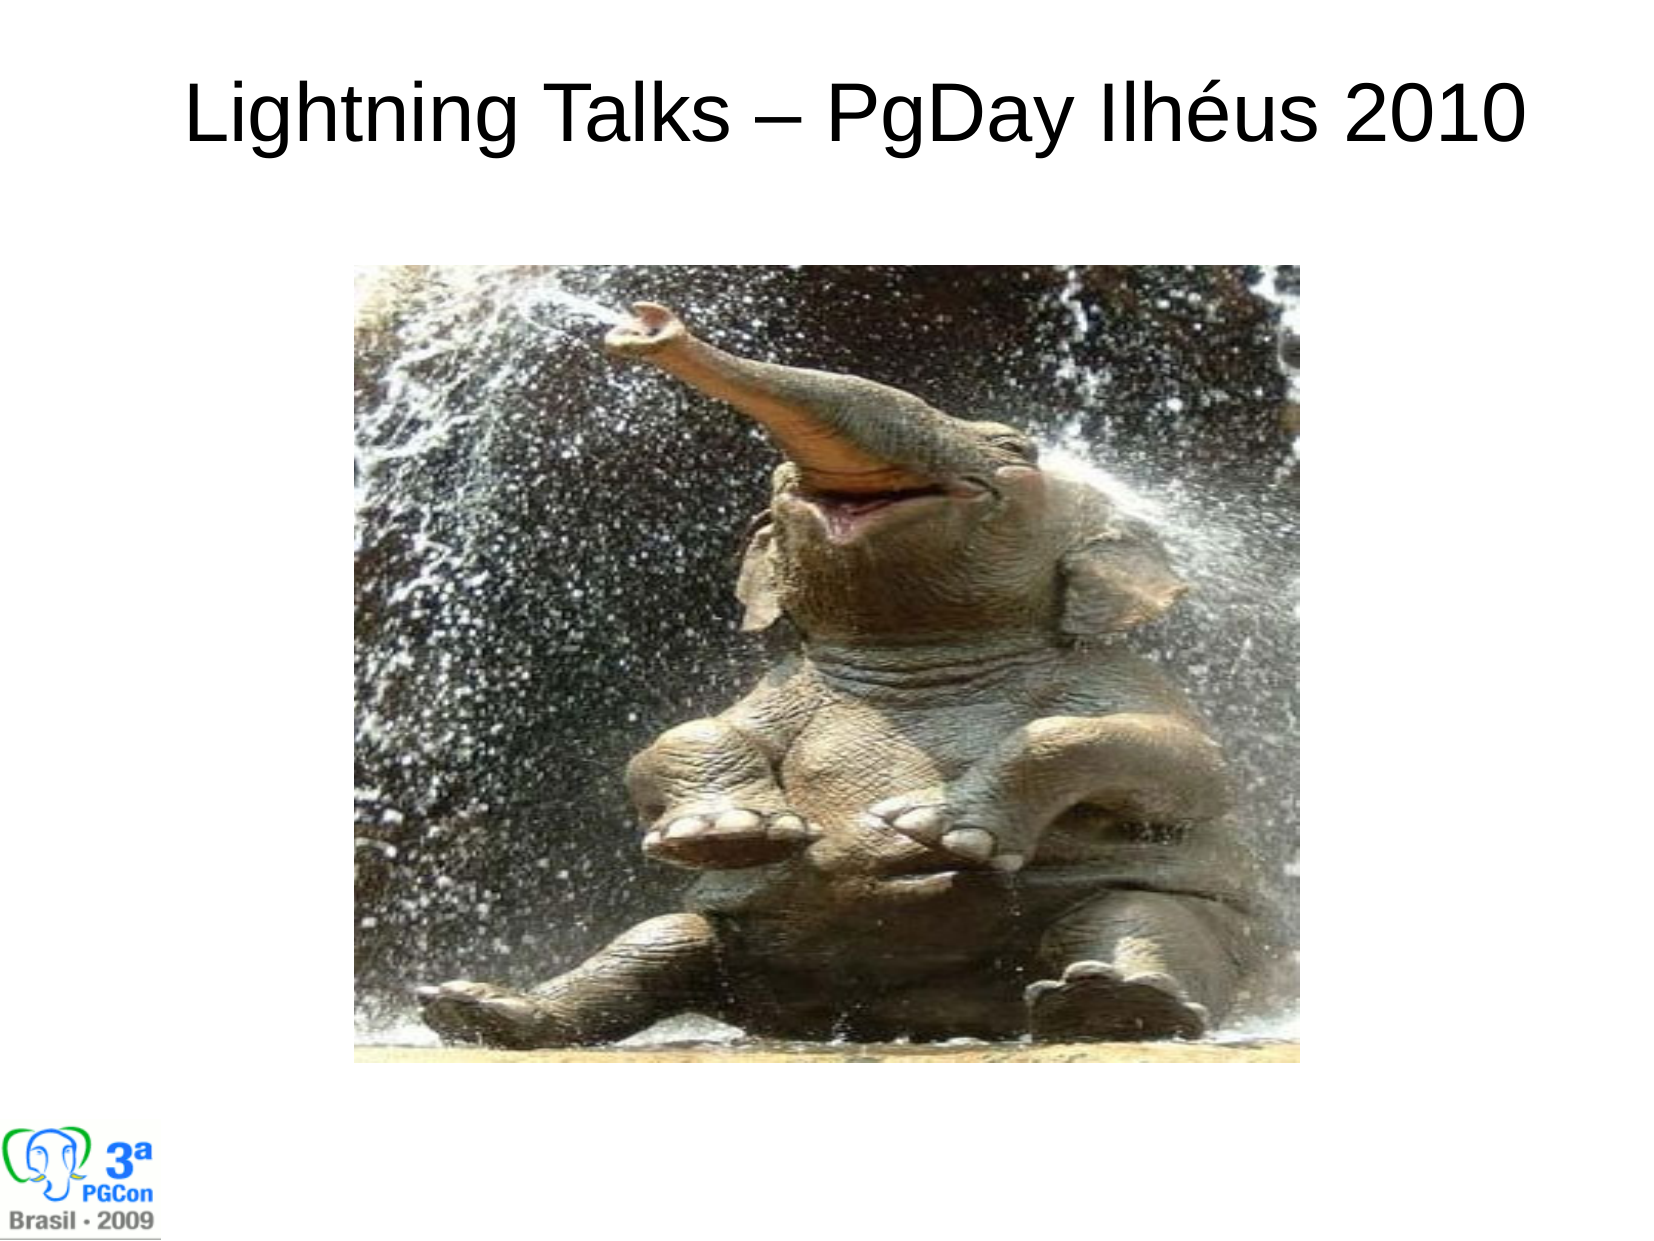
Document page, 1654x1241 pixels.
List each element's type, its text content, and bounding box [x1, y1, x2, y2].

picture [354, 265, 1300, 1063]
picture [0, 1119, 161, 1241]
text_box Lightning Talks – PgDay Ilhéus 2010 [88, 59, 1625, 266]
